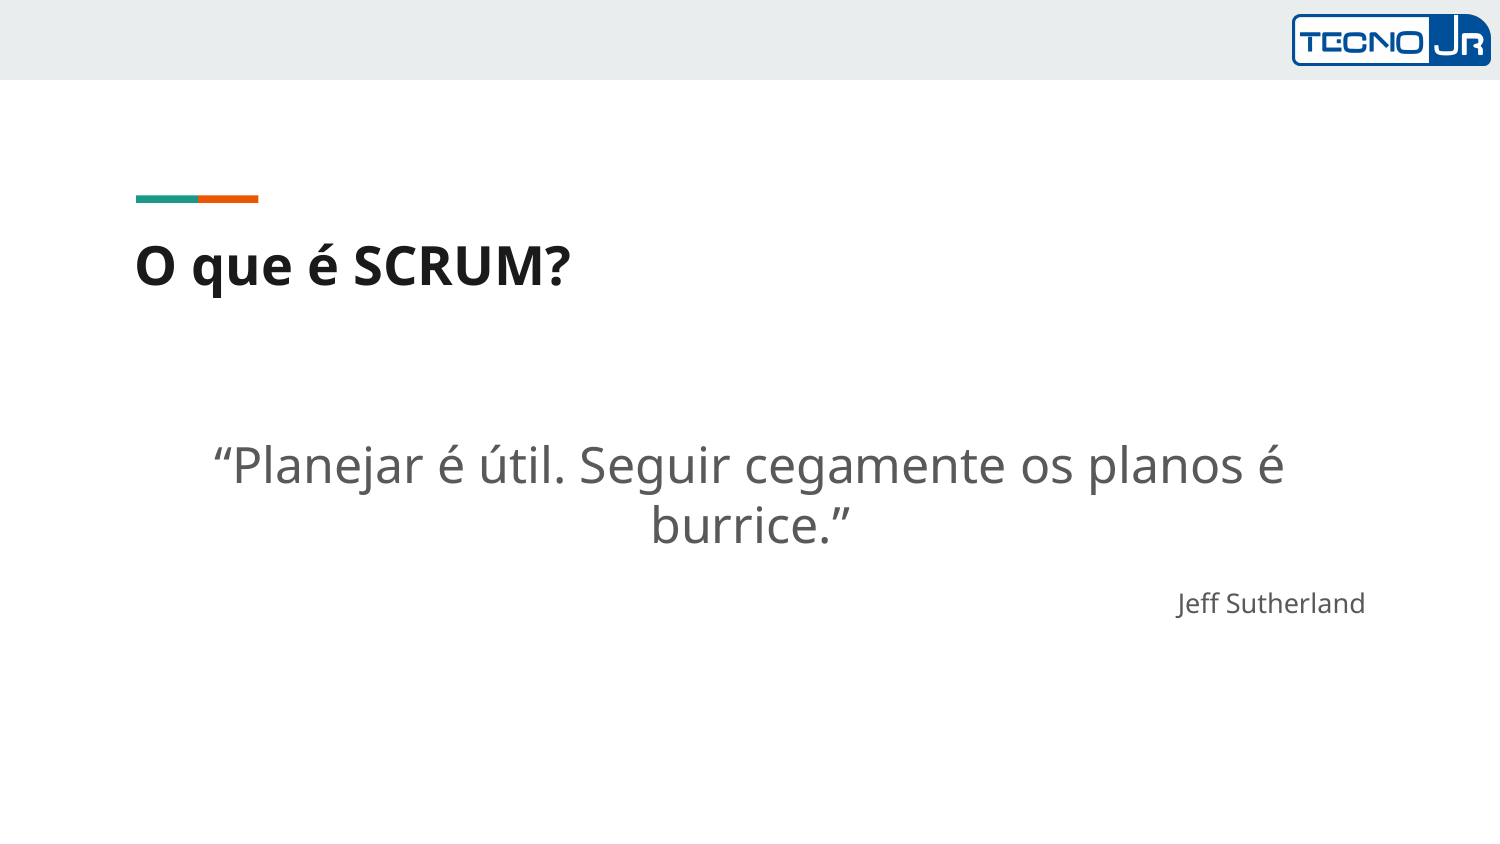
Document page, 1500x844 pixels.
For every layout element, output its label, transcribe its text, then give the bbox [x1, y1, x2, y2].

list “Planejar é útil. Seguir cegamente os planos é burrice.” Jeff Sutherland [119, 341, 1381, 712]
picture [1292, 14, 1491, 66]
title O que é SCRUM? [119, 216, 1381, 305]
